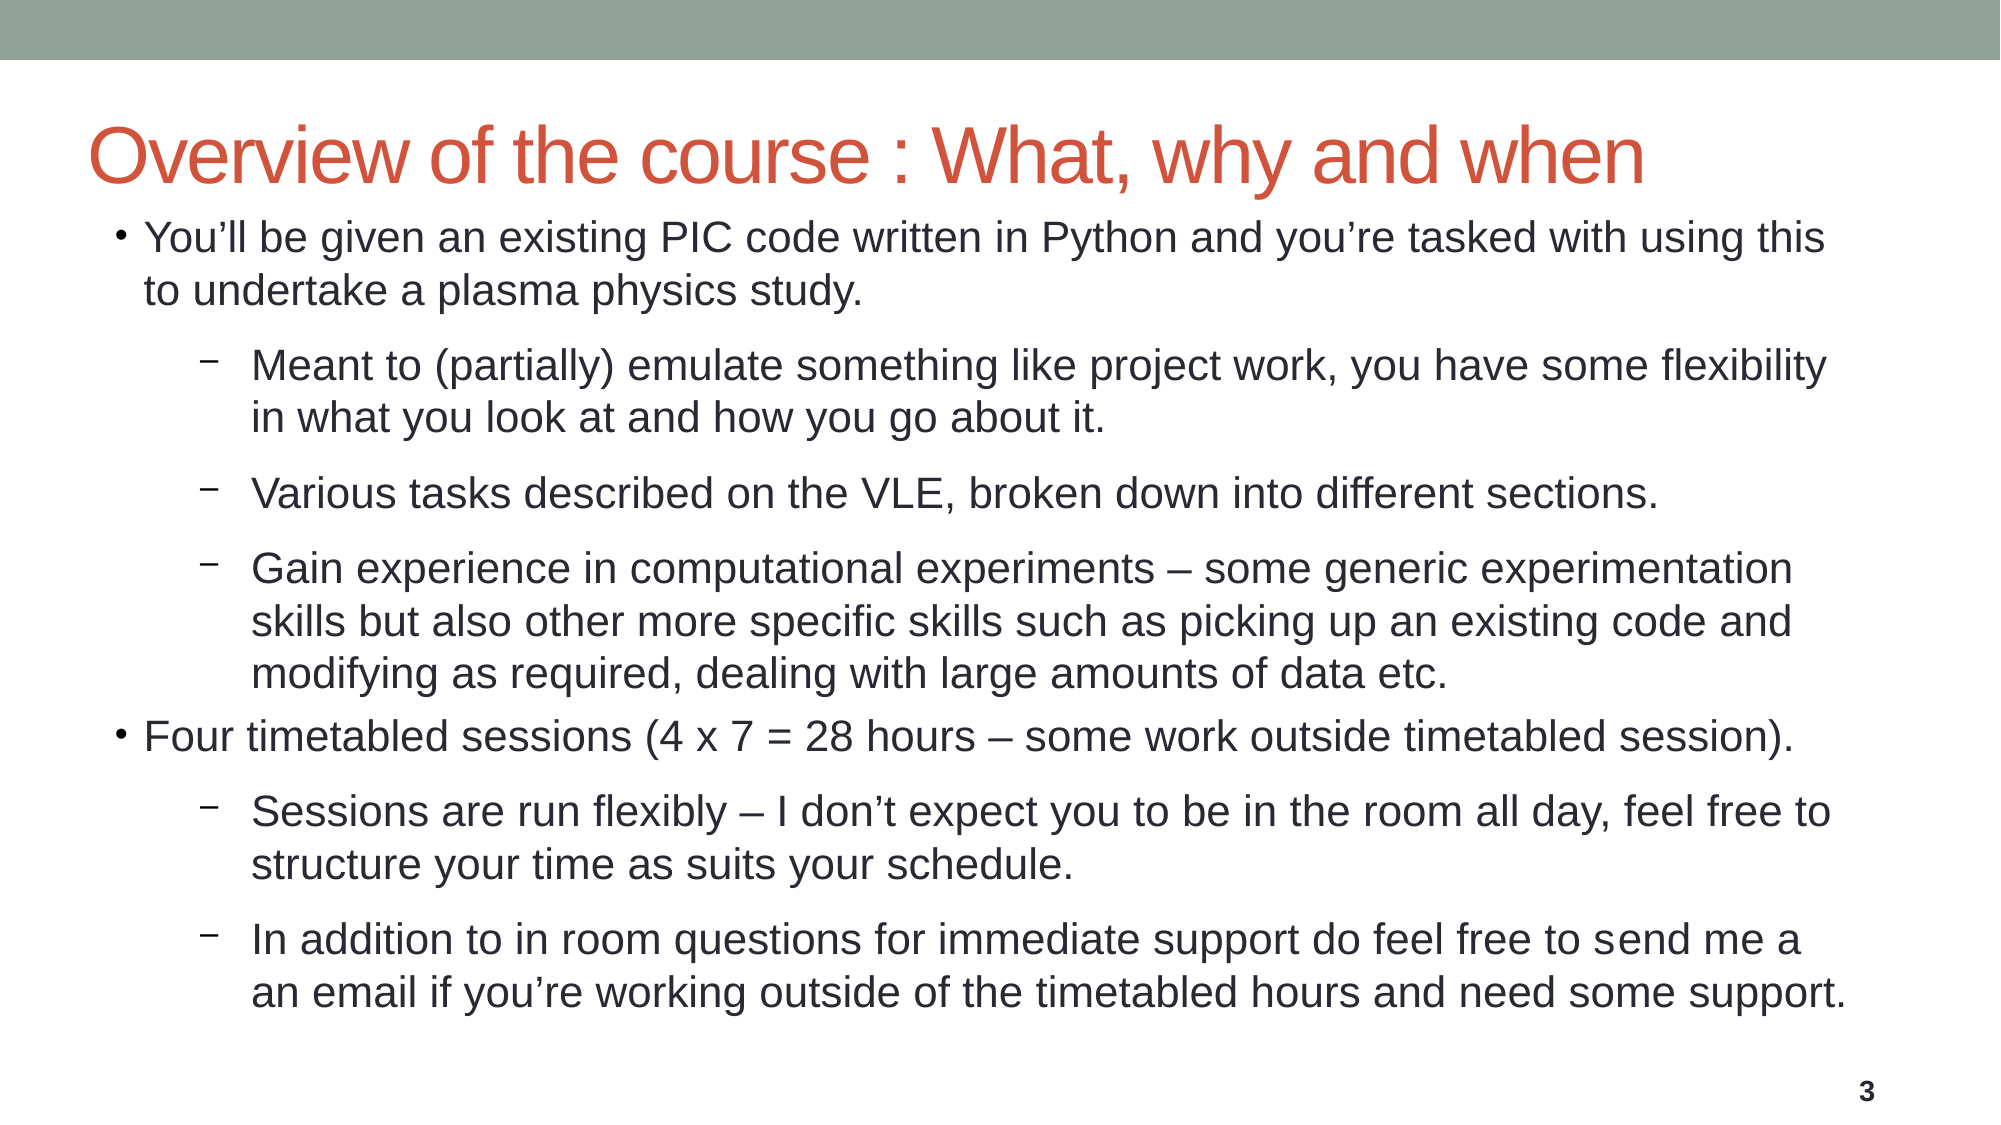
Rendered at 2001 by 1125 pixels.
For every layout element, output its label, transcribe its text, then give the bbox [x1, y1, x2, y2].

list You’ll be given an existing PIC code written in Python and you’re tasked with using this to undertake a plasma physics study. Meant to (partially) emulate something like project work, you have some flexibility in what you look at and how you go about it. Various tasks described on the VLE, broken down into different sections. Gain experience in computational experiments – some generic experimentation skills but also other more specific skills such as picking up an existing code and modifying as required, dealing with large amounts of data etc. Four timetabled sessions (4 x 7 = 28 hours – some work outside timetabled session). Sessions are run flexibly – I don’t expect you to be in the room all day, feel free to structure your time as suits your schedule. In addition to in room questions for immediate support do feel free to send me a an email if you’re working outside of the timetabled hours and need some support. [99, 200, 1868, 1036]
slide_number <number> [1779, 1062, 1955, 1117]
title Overview of the course : What, why and when [72, 95, 1922, 208]
